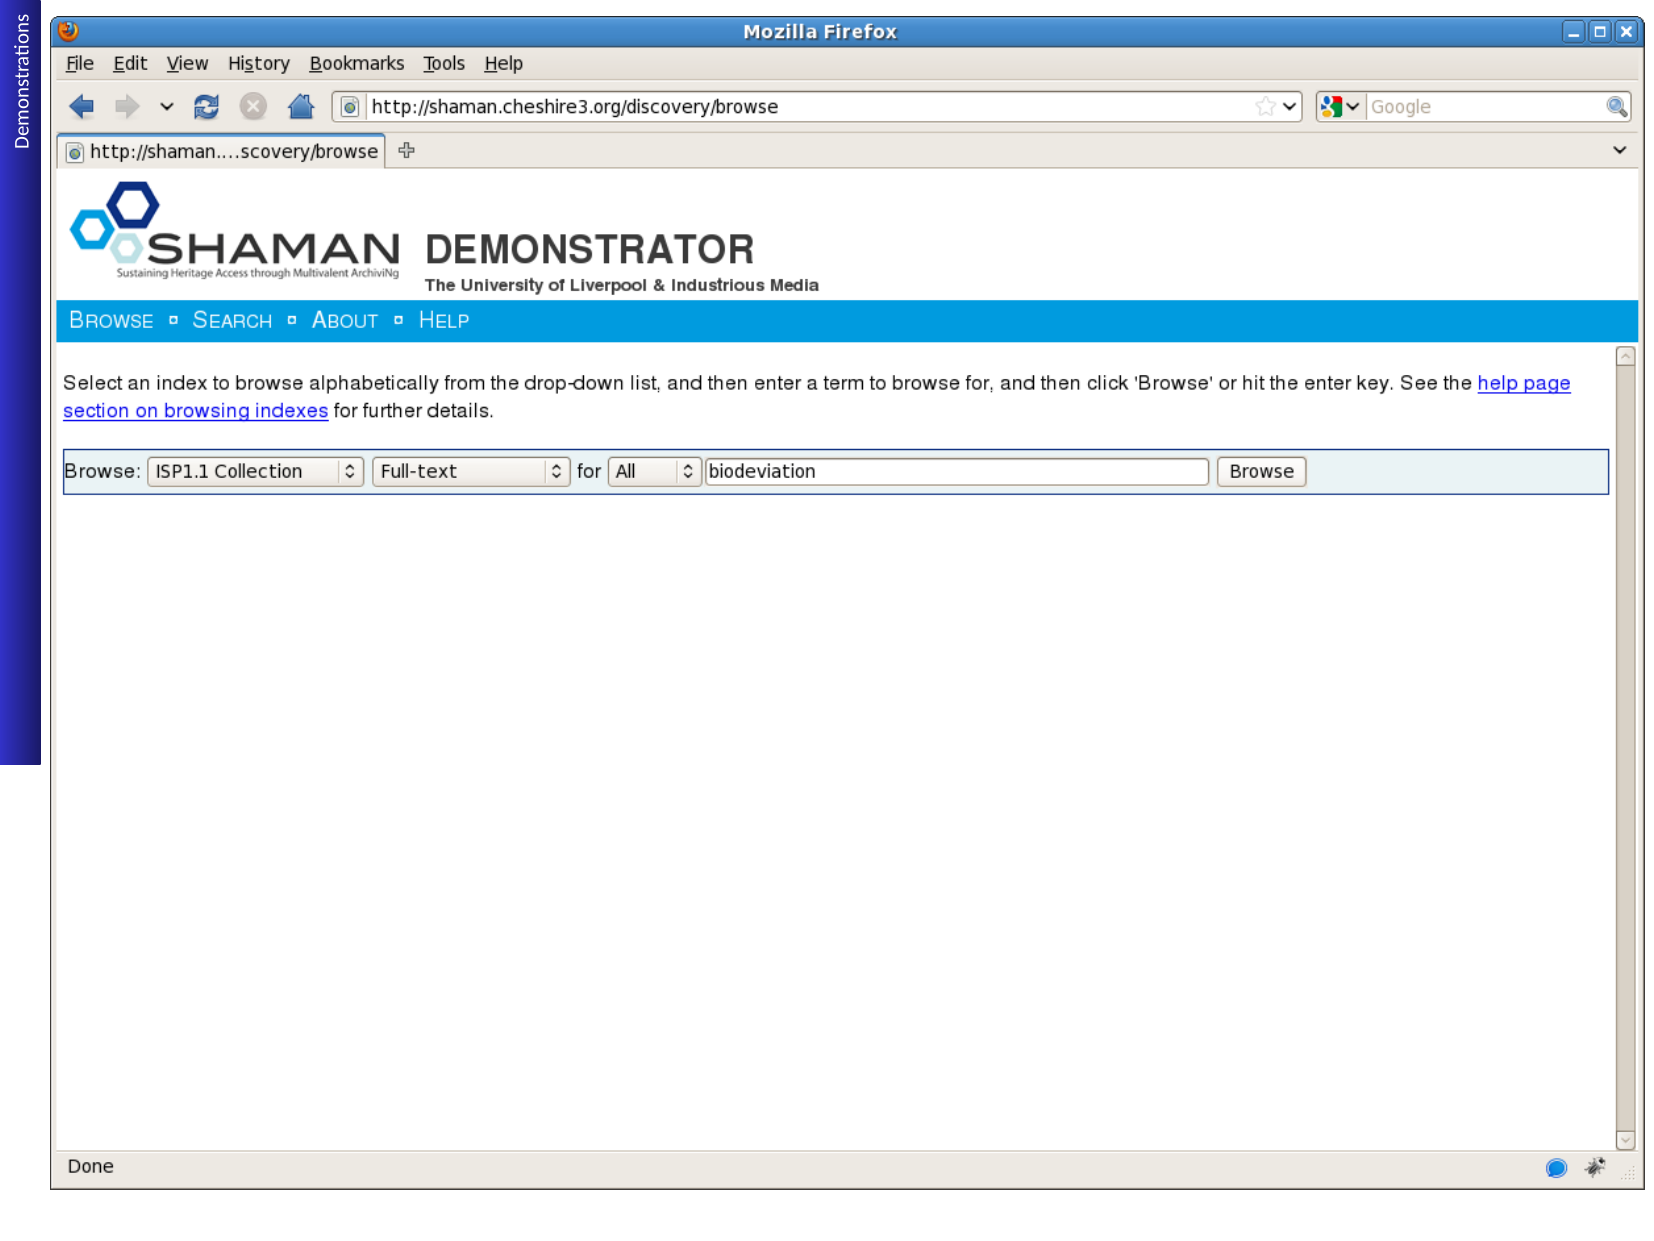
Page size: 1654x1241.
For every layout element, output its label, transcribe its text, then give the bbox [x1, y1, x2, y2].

picture [50, 16, 1645, 1191]
text_box Demonstrations [0, 0, 41, 765]
